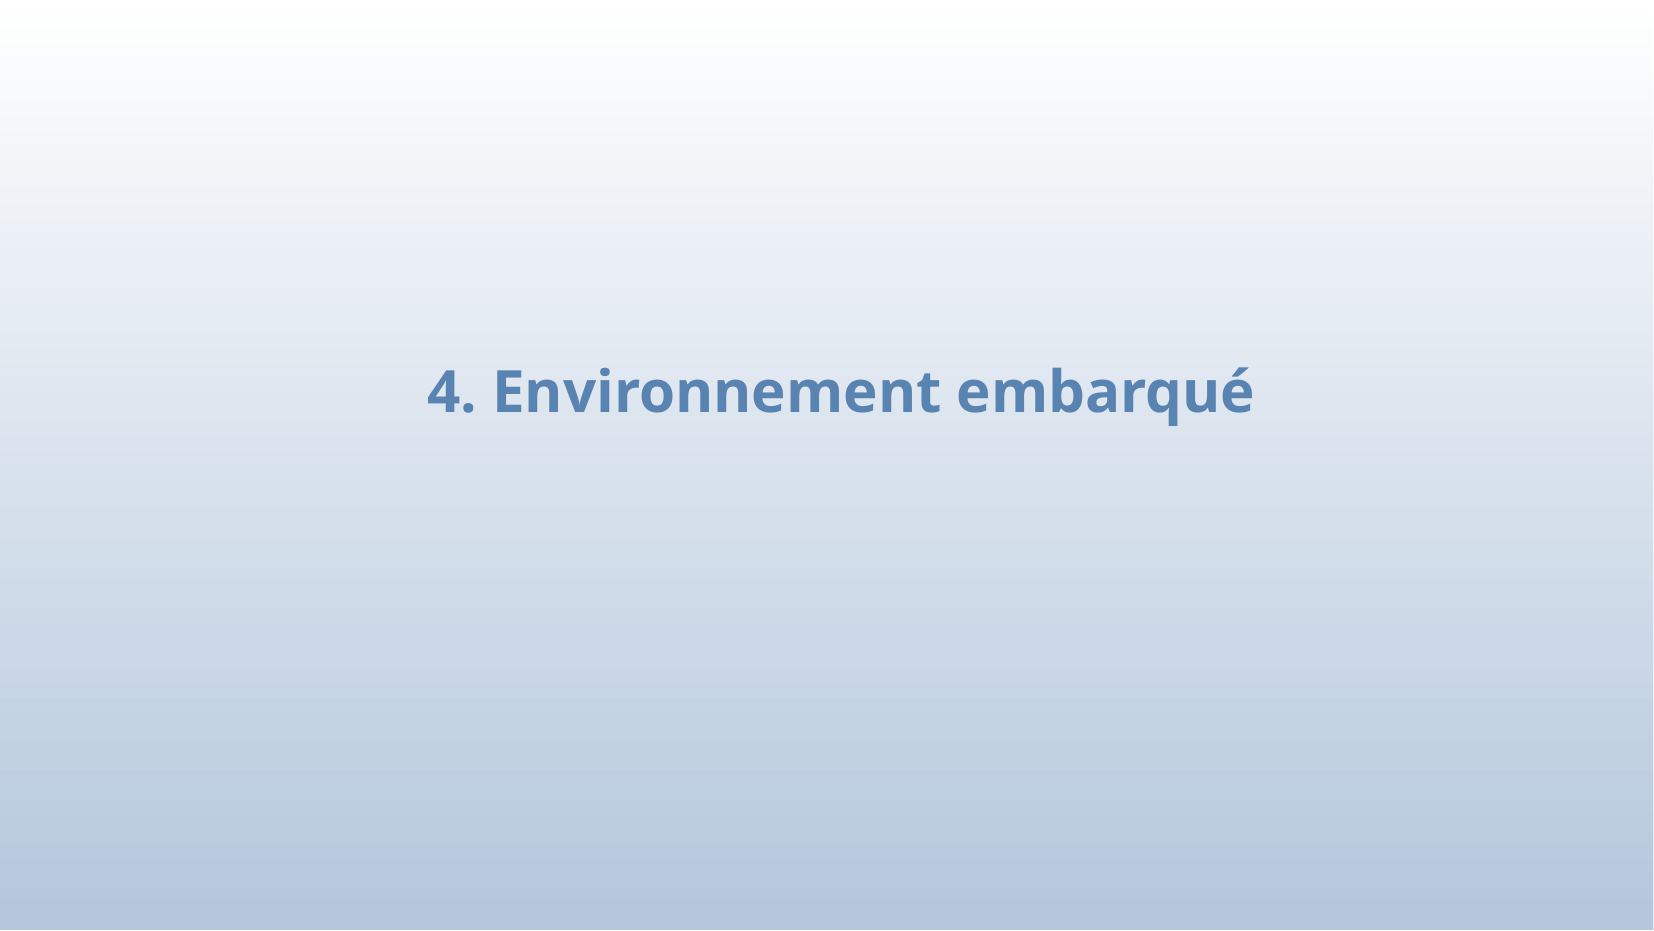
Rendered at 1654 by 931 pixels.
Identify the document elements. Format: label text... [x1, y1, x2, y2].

text_box [59, 177, 1595, 886]
text_box 4. Environnement embarqué [383, 324, 1300, 443]
